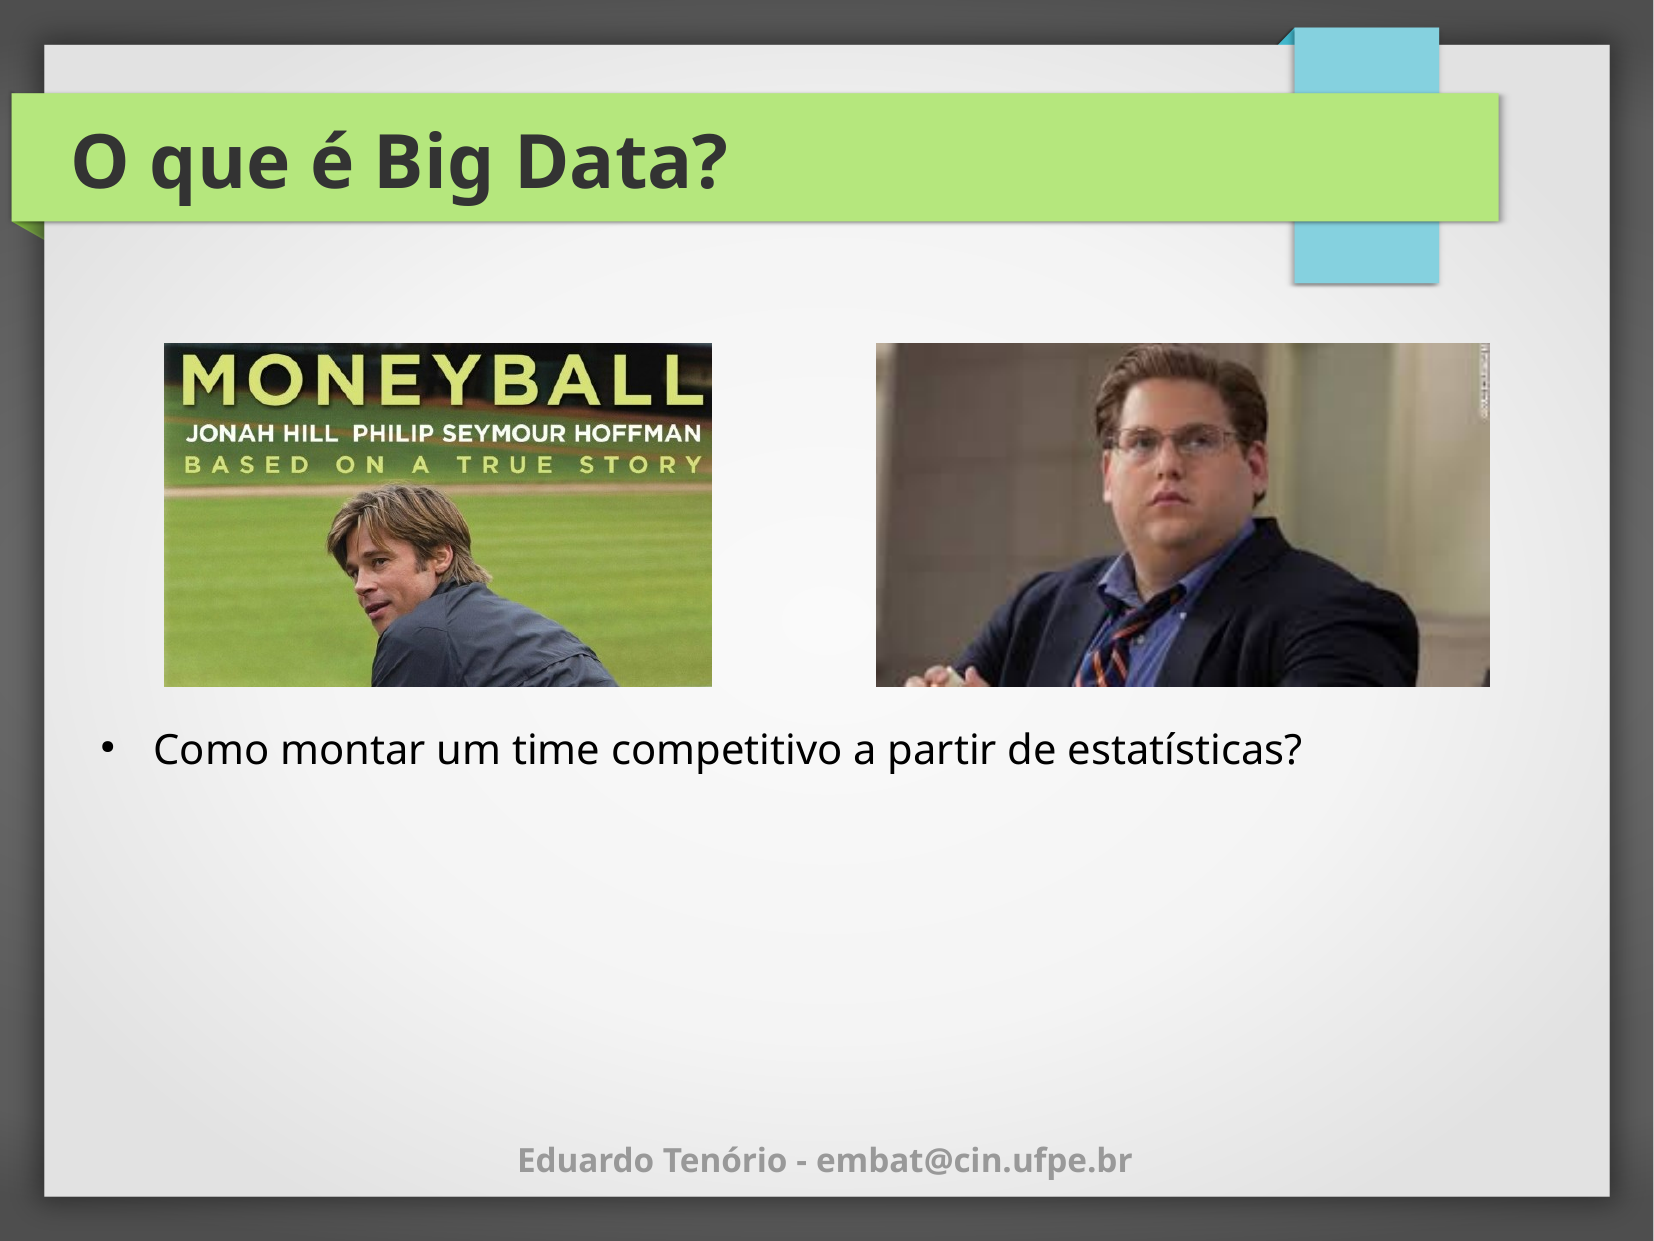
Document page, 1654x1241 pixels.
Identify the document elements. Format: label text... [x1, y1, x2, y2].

text_box Eduardo Tenório - embat@cin.ufpe.br [45, 1130, 1606, 1201]
picture [0, 0, 1654, 1241]
list Como montar um time competitivo a partir de estatísticas? [82, 719, 1538, 1063]
title O que é Big Data? [70, 97, 1229, 221]
